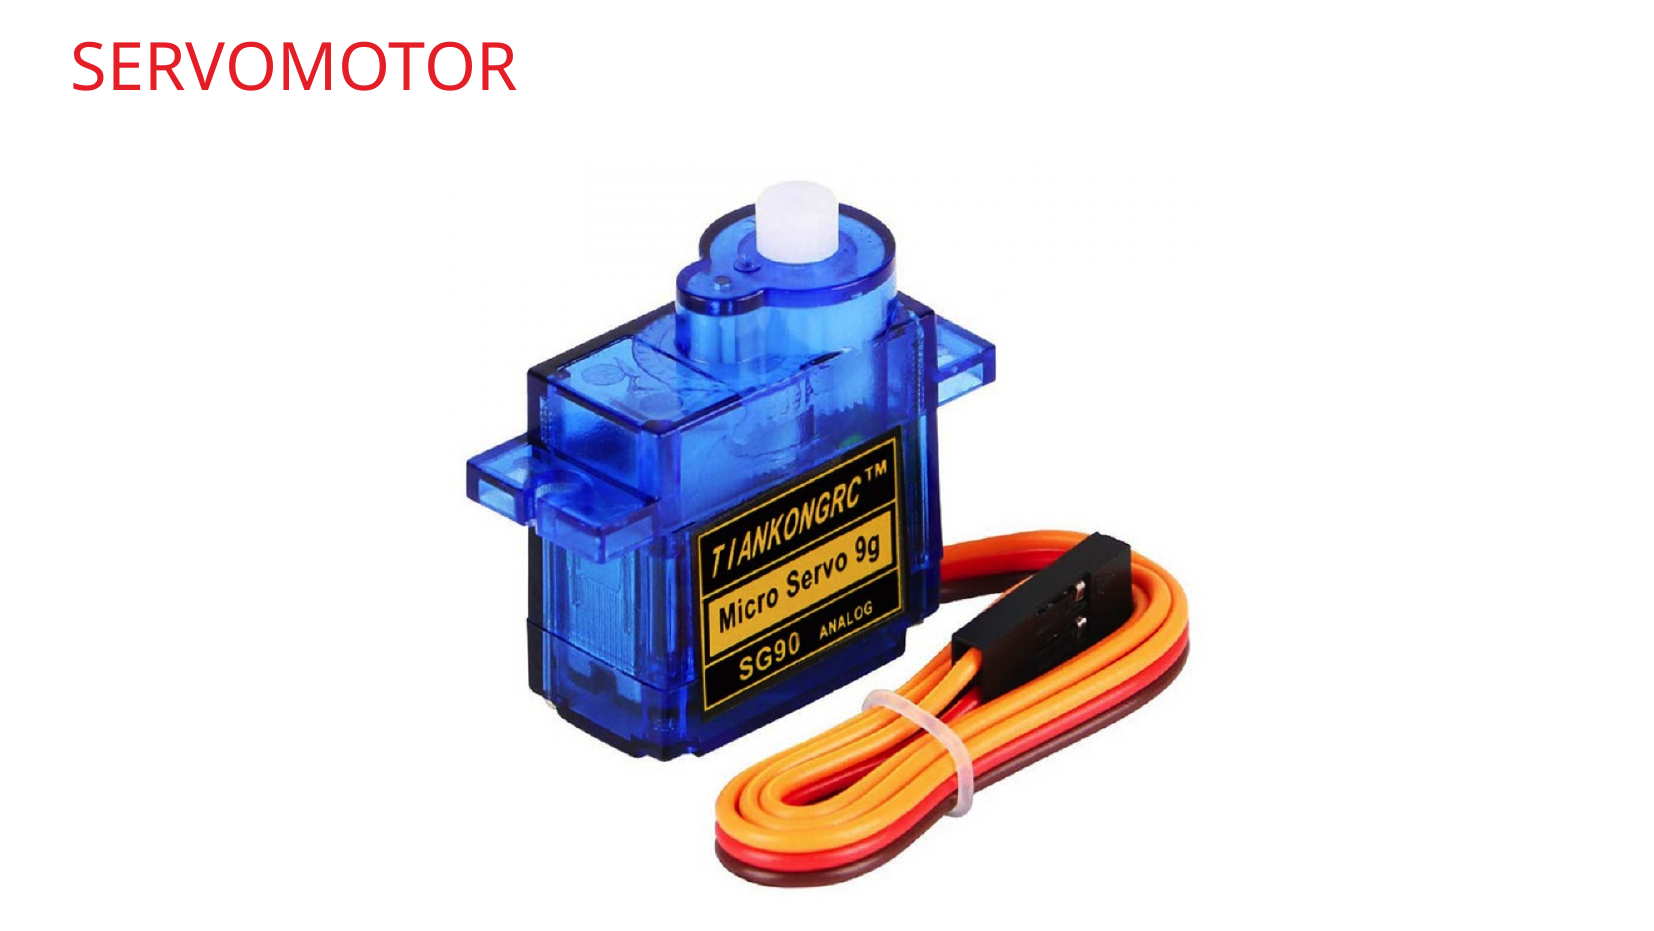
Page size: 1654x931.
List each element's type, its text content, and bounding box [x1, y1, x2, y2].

title SERVOMOTOR [70, 11, 1347, 118]
picture [447, 161, 1206, 911]
